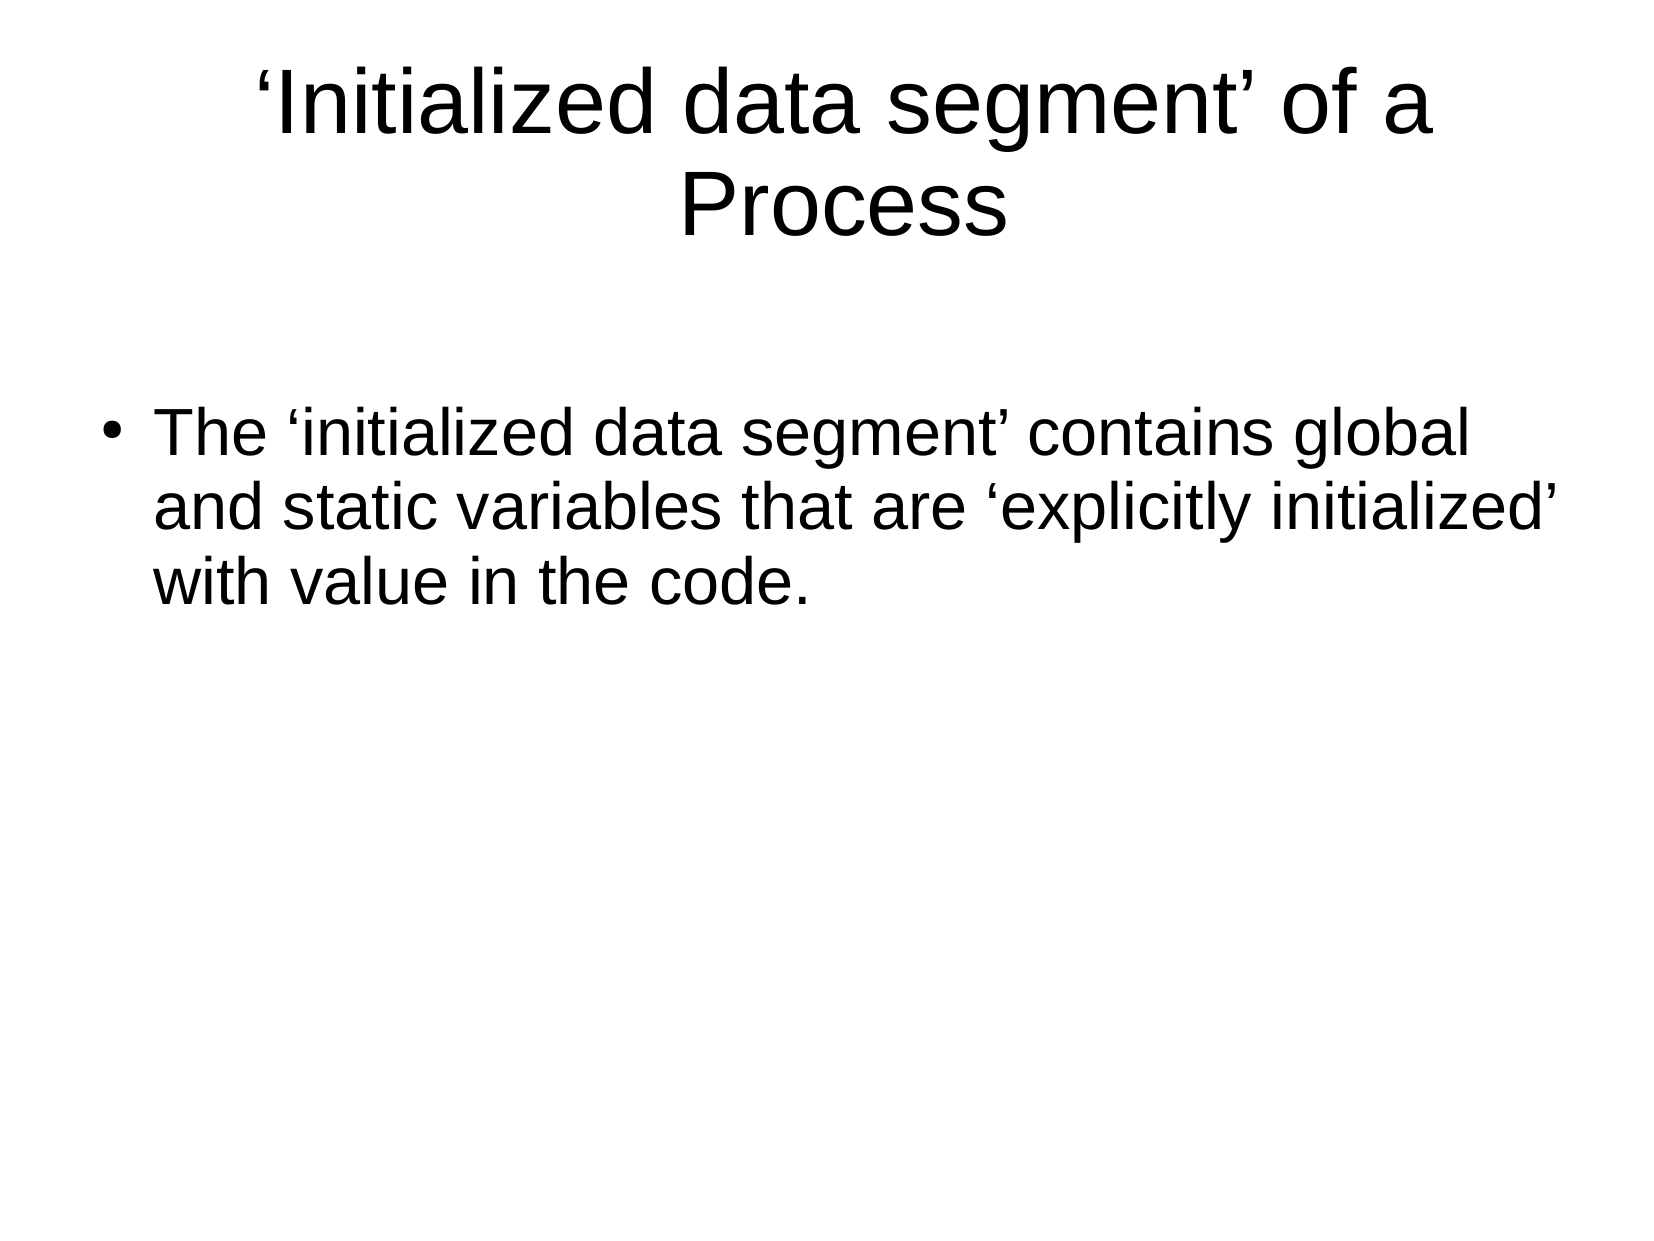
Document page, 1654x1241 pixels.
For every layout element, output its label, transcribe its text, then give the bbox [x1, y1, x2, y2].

title ‘Initialized data segment’ of a Process [82, 49, 1571, 257]
list The ‘initialized data segment’ contains global and static variables that are ‘explicitly initialized’ with value in the code. [82, 290, 1571, 1010]
